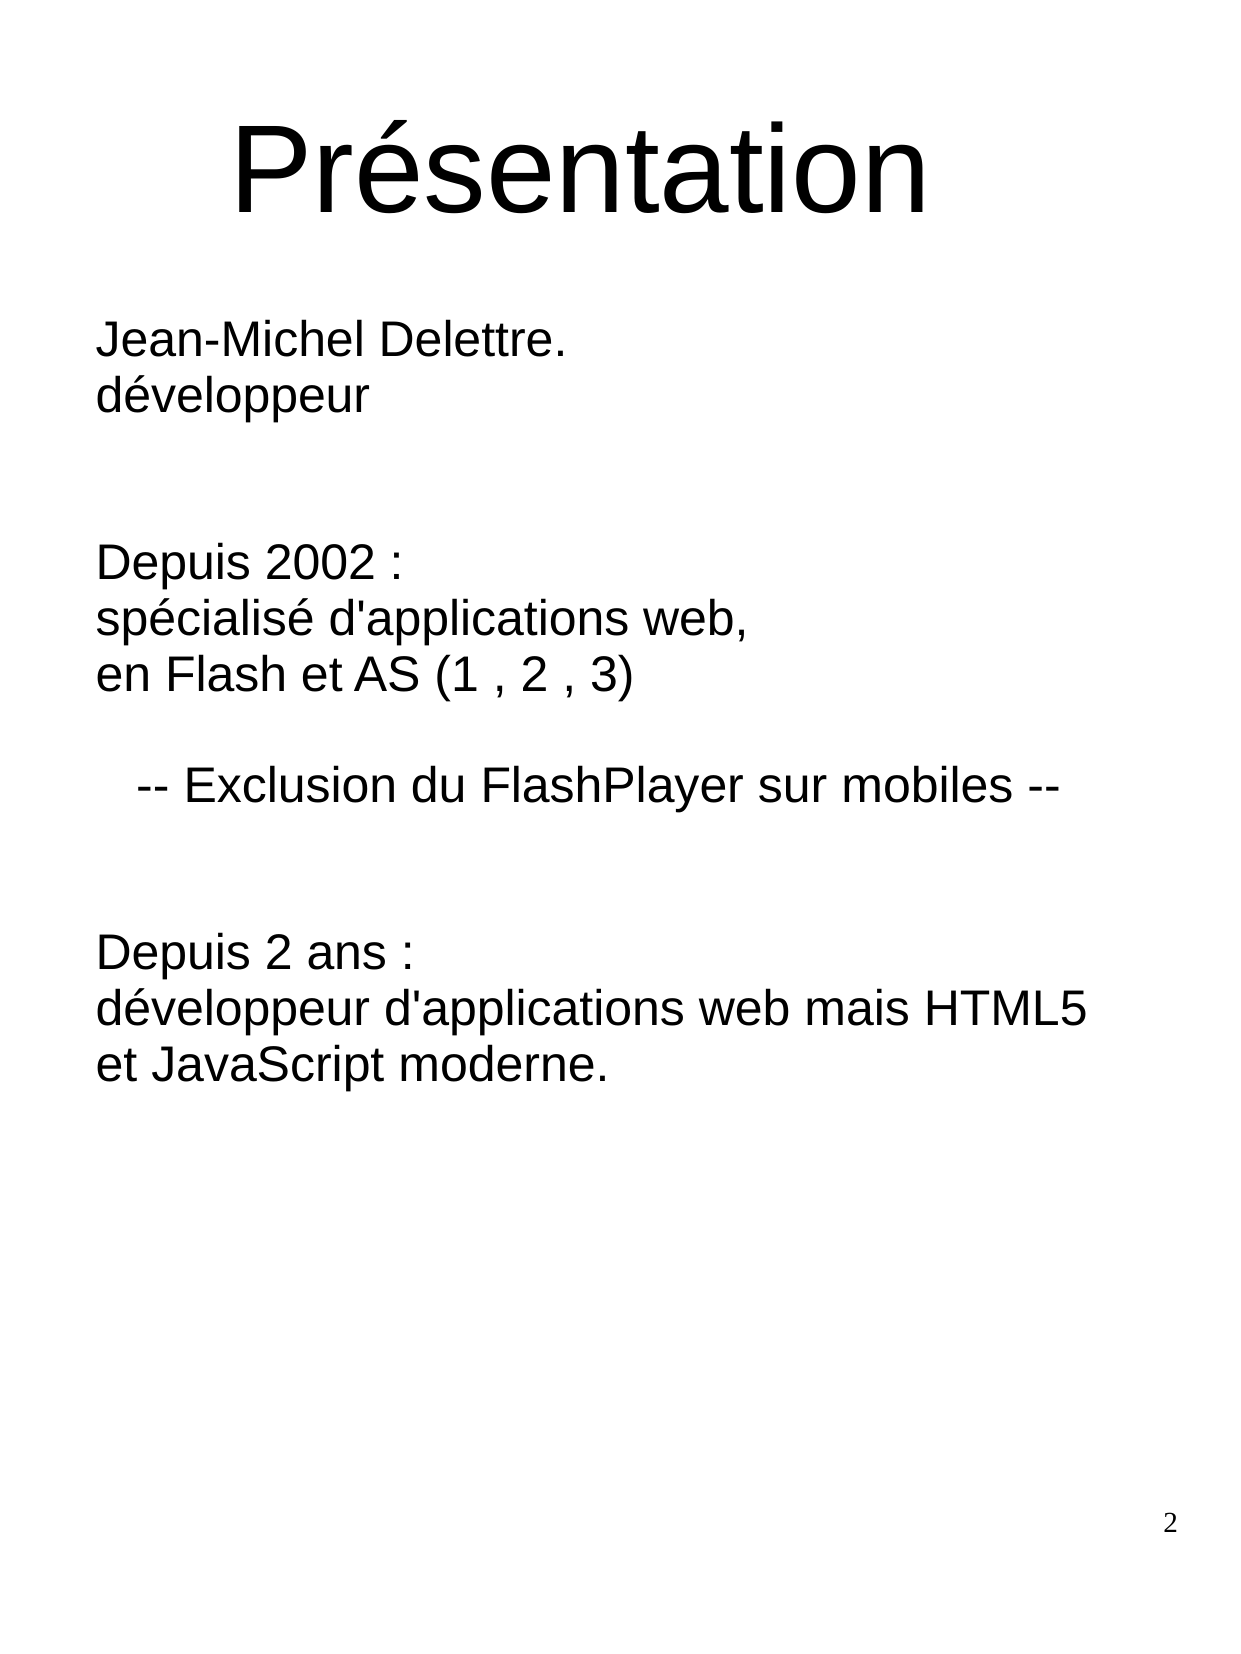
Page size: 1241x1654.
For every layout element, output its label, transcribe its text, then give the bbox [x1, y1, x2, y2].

text_box Présentation [214, 91, 946, 273]
text_box Jean-Michel Delettre. développeur Depuis 2002 : spécialisé d'applications web, en Flash et AS (1 , 2 , 3) -- Exclusion du FlashPlayer sur mobiles -- Depuis 2 ans : développeur d'applications web mais HTML5 et JavaScript moderne. [80, 304, 1131, 1471]
